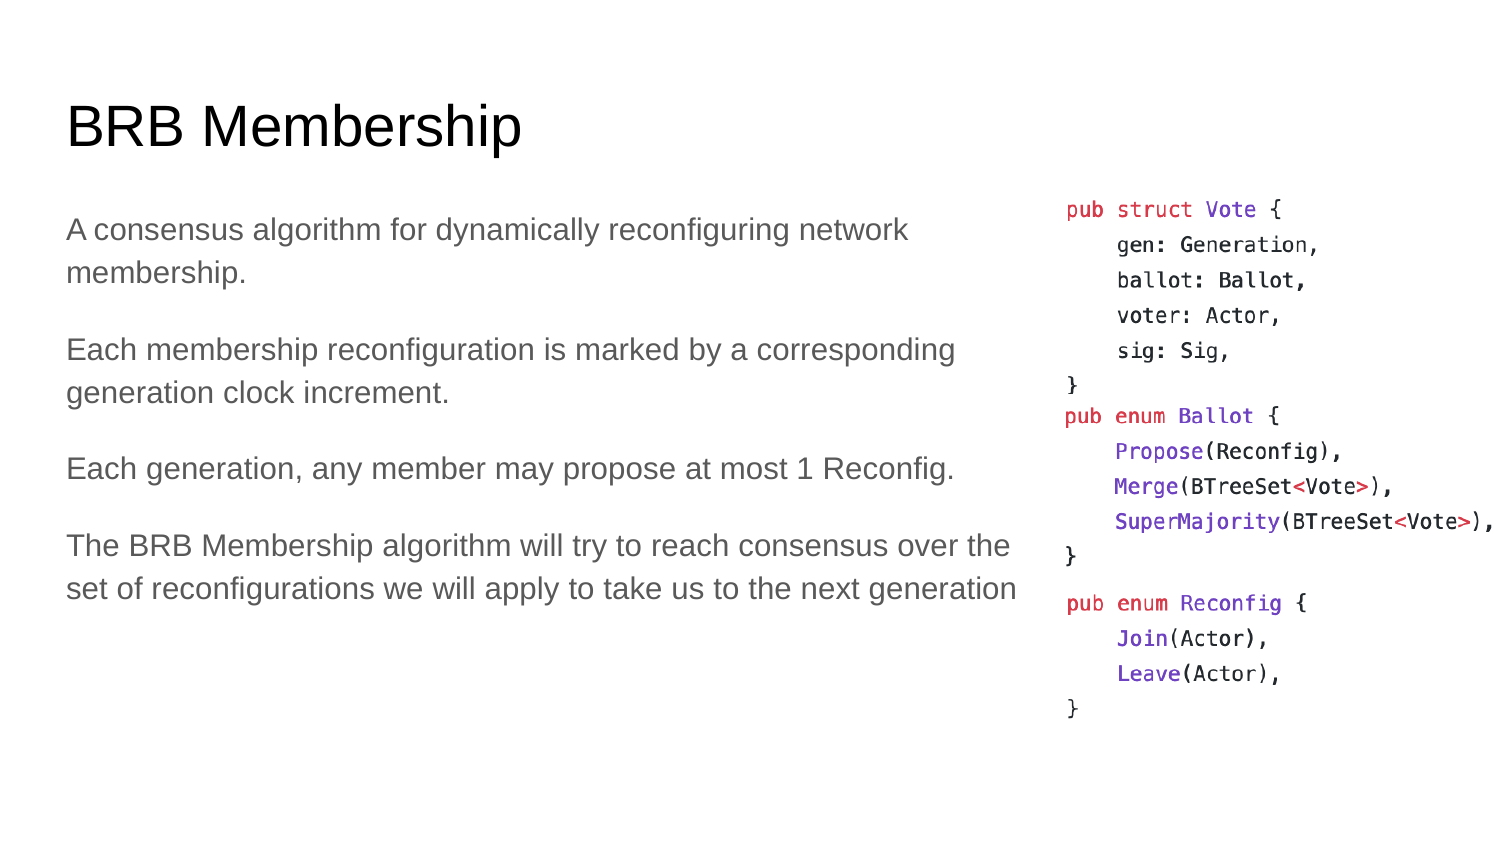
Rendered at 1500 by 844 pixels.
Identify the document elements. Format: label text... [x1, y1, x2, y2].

title BRB Membership [51, 72, 1449, 167]
picture [1039, 189, 1500, 731]
list A consensus algorithm for dynamically reconfiguring network membership. Each membership reconfiguration is marked by a corresponding generation clock increment. Each generation, any member may propose at most 1 Reconfig. The BRB Membership algorithm will try to reach consensus over the set of reconfigurations we will apply to take us to the next generation [51, 189, 1051, 750]
